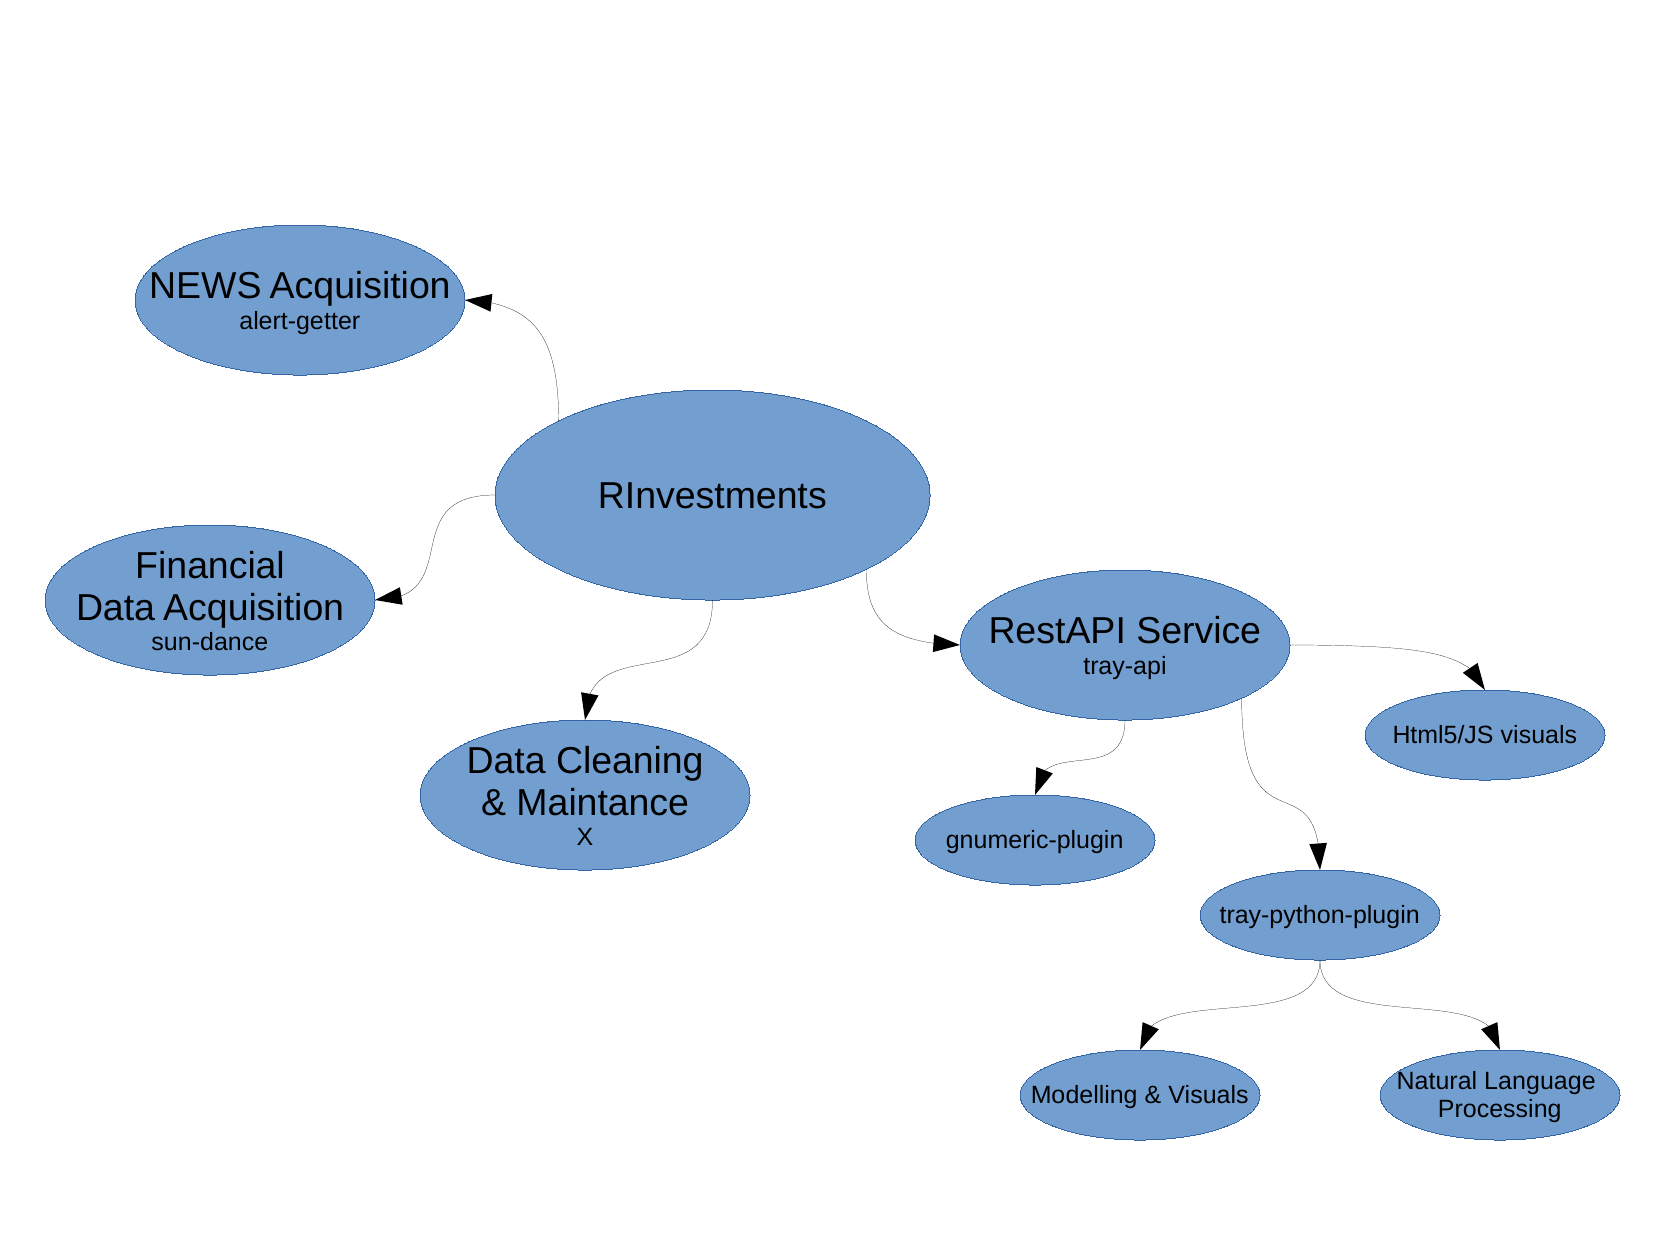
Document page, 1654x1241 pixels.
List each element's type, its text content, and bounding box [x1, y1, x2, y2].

text_box NEWS Acquisition alert-getter [135, 225, 465, 376]
text_box Html5/JS visuals [1365, 690, 1606, 781]
text_box Data Cleaning & Maintance X [420, 720, 751, 871]
text_box tray-python-plugin [1200, 870, 1441, 961]
text_box RestAPI Service tray-api [960, 570, 1290, 721]
text_box Modelling & Visuals [1020, 1050, 1261, 1141]
text_box gnumeric-plugin [915, 795, 1156, 886]
text_box Natural Language Processing [1380, 1050, 1621, 1141]
text_box RInvestments [495, 390, 931, 601]
text_box Financial Data Acquisition sun-dance [45, 525, 375, 676]
